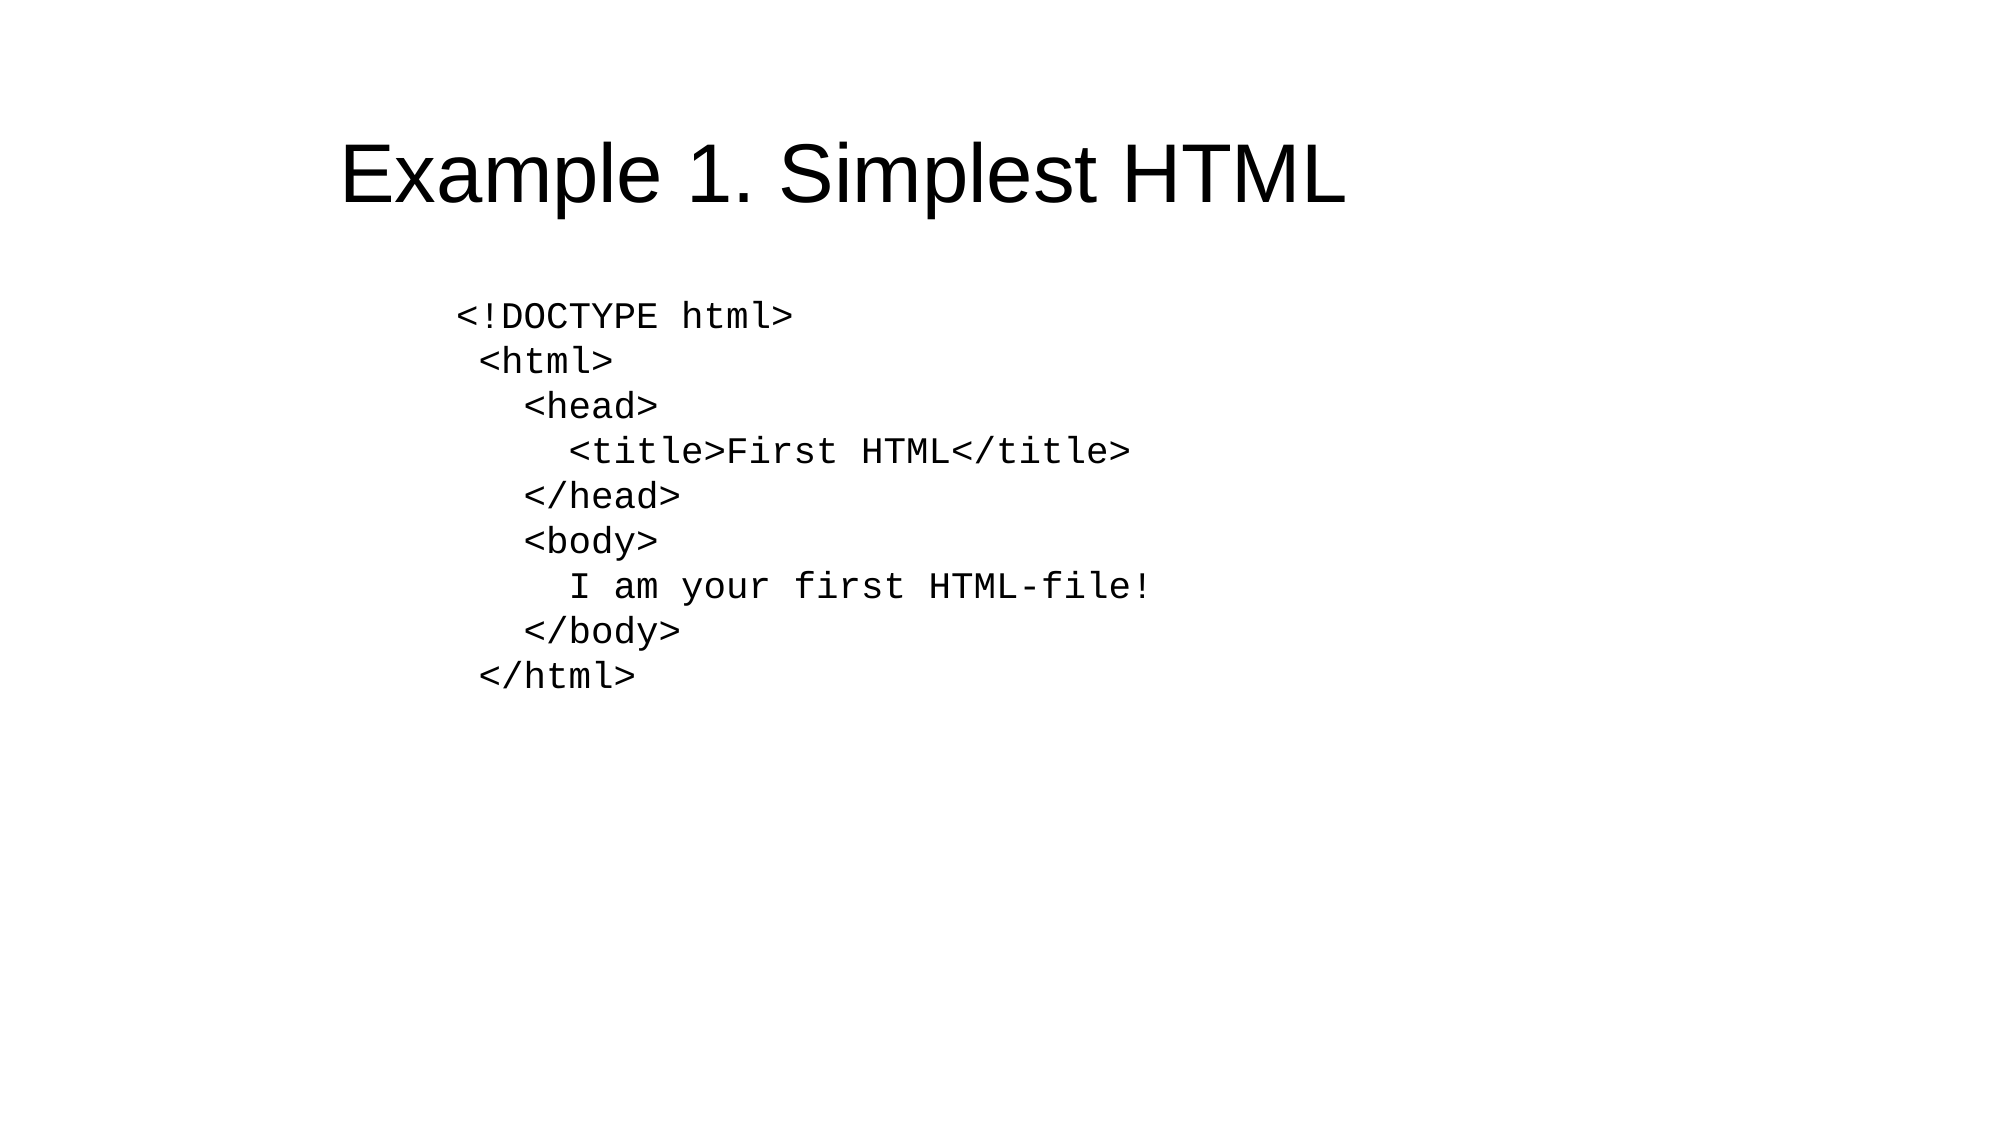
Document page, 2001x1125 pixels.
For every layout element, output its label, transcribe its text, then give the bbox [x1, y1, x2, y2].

text_box <!DOCTYPE html> <html> <head> <title>First HTML</title> </head> <body> I am your first HTML-file! </body> </html> [441, 283, 1349, 749]
text_box Example 1. Simplest HTML [324, 75, 1675, 263]
